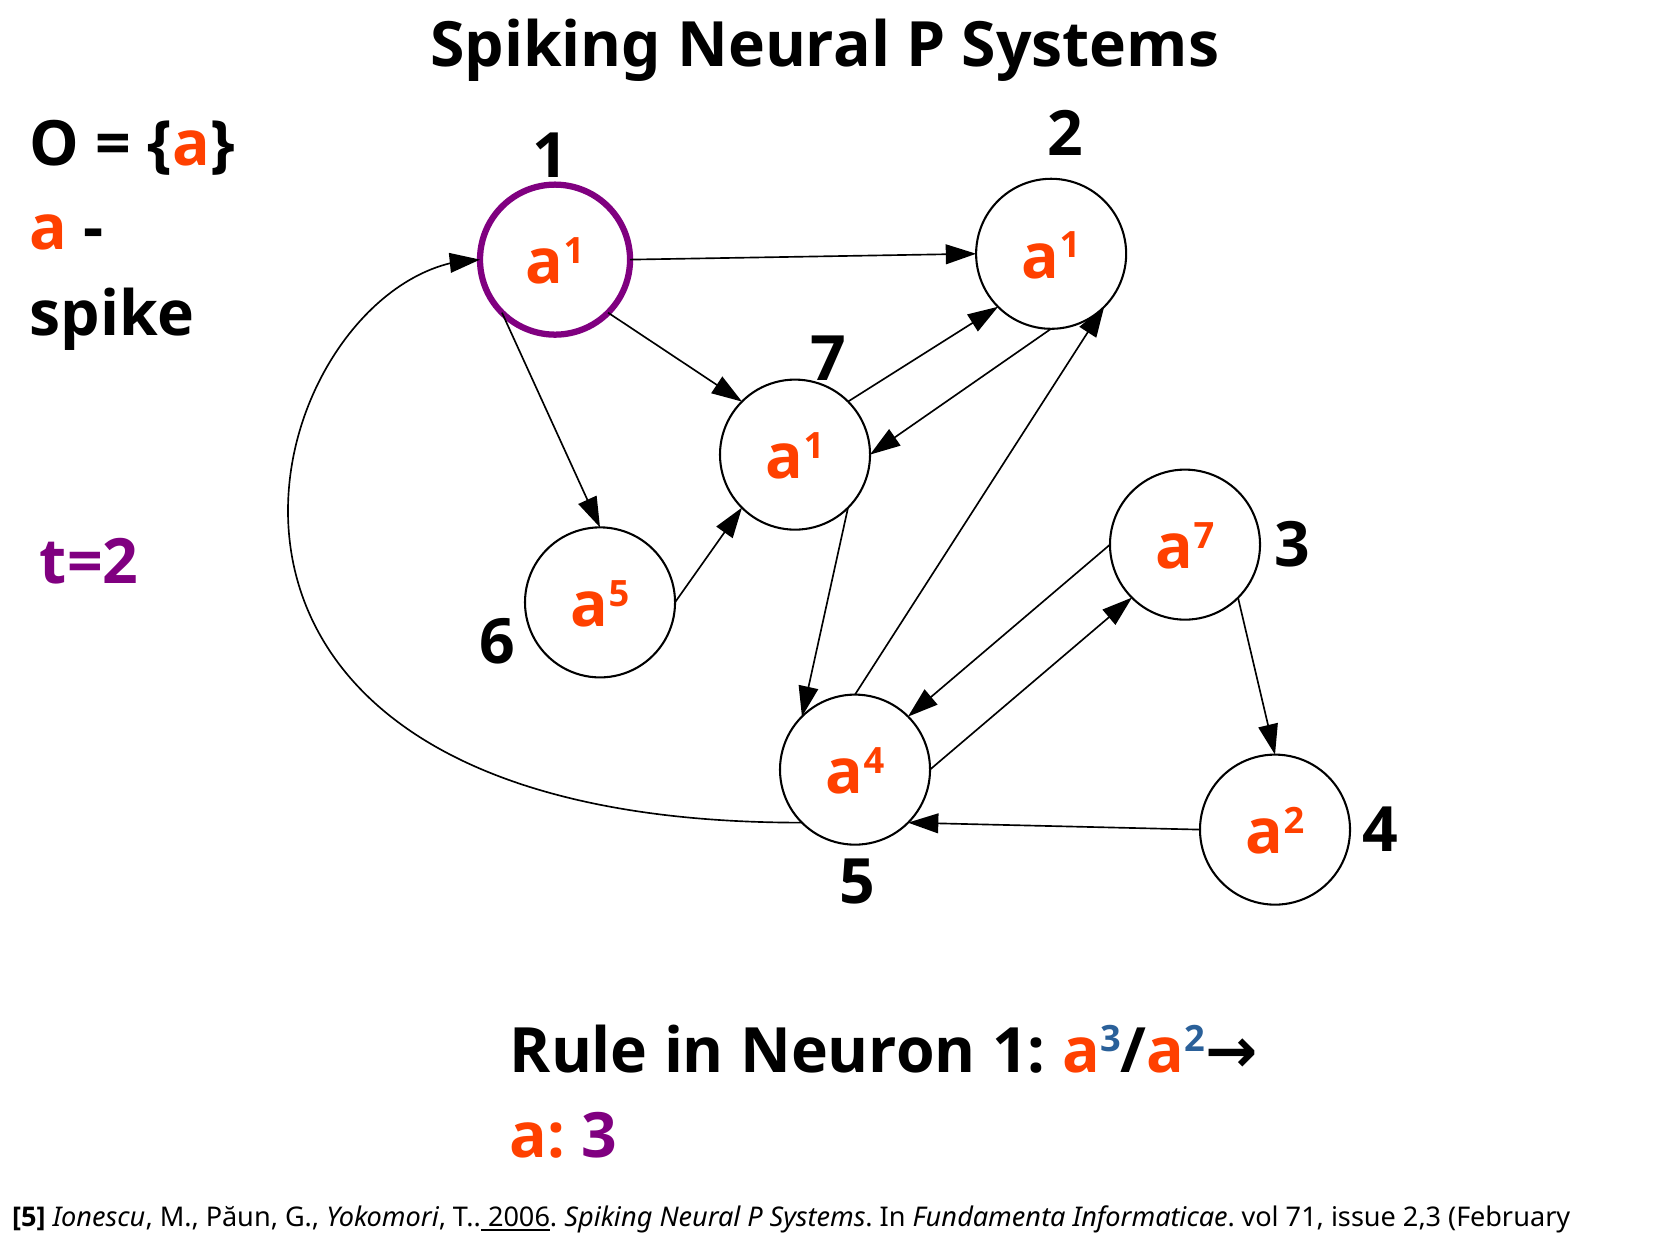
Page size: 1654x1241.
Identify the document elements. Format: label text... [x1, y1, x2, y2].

text_box 2 [1033, 81, 1081, 179]
text_box 1 [517, 103, 565, 202]
text_box 3 [1260, 492, 1321, 590]
text_box O = {a} a - spike [15, 90, 301, 271]
text_box 6 [465, 589, 512, 687]
text_box 5 [825, 829, 872, 927]
text_box 4 [1348, 777, 1396, 875]
text_box [5] Ionescu, M., Păun, G., Yokomori, T.. 2006. Spiking Neural P Systems. In Fundamenta Informaticae. vol 71, issue 2,3 (February 2006), 279-308. [0, 1190, 1654, 1241]
text_box Rule in Neuron 1: a3/a2→ a: 3 [495, 998, 1291, 1140]
text_box a4 [780, 694, 931, 843]
text_box a1 [976, 179, 1127, 329]
text_box a1 [480, 185, 631, 335]
text_box a2 [1200, 754, 1348, 905]
text_box a5 [525, 527, 676, 678]
text_box t=2 [9, 509, 160, 607]
text_box a7 [1110, 469, 1260, 620]
text_box 7 [795, 306, 843, 404]
text_box a1 [720, 379, 871, 530]
title Spiking Neural P Systems [0, 1, 1651, 84]
